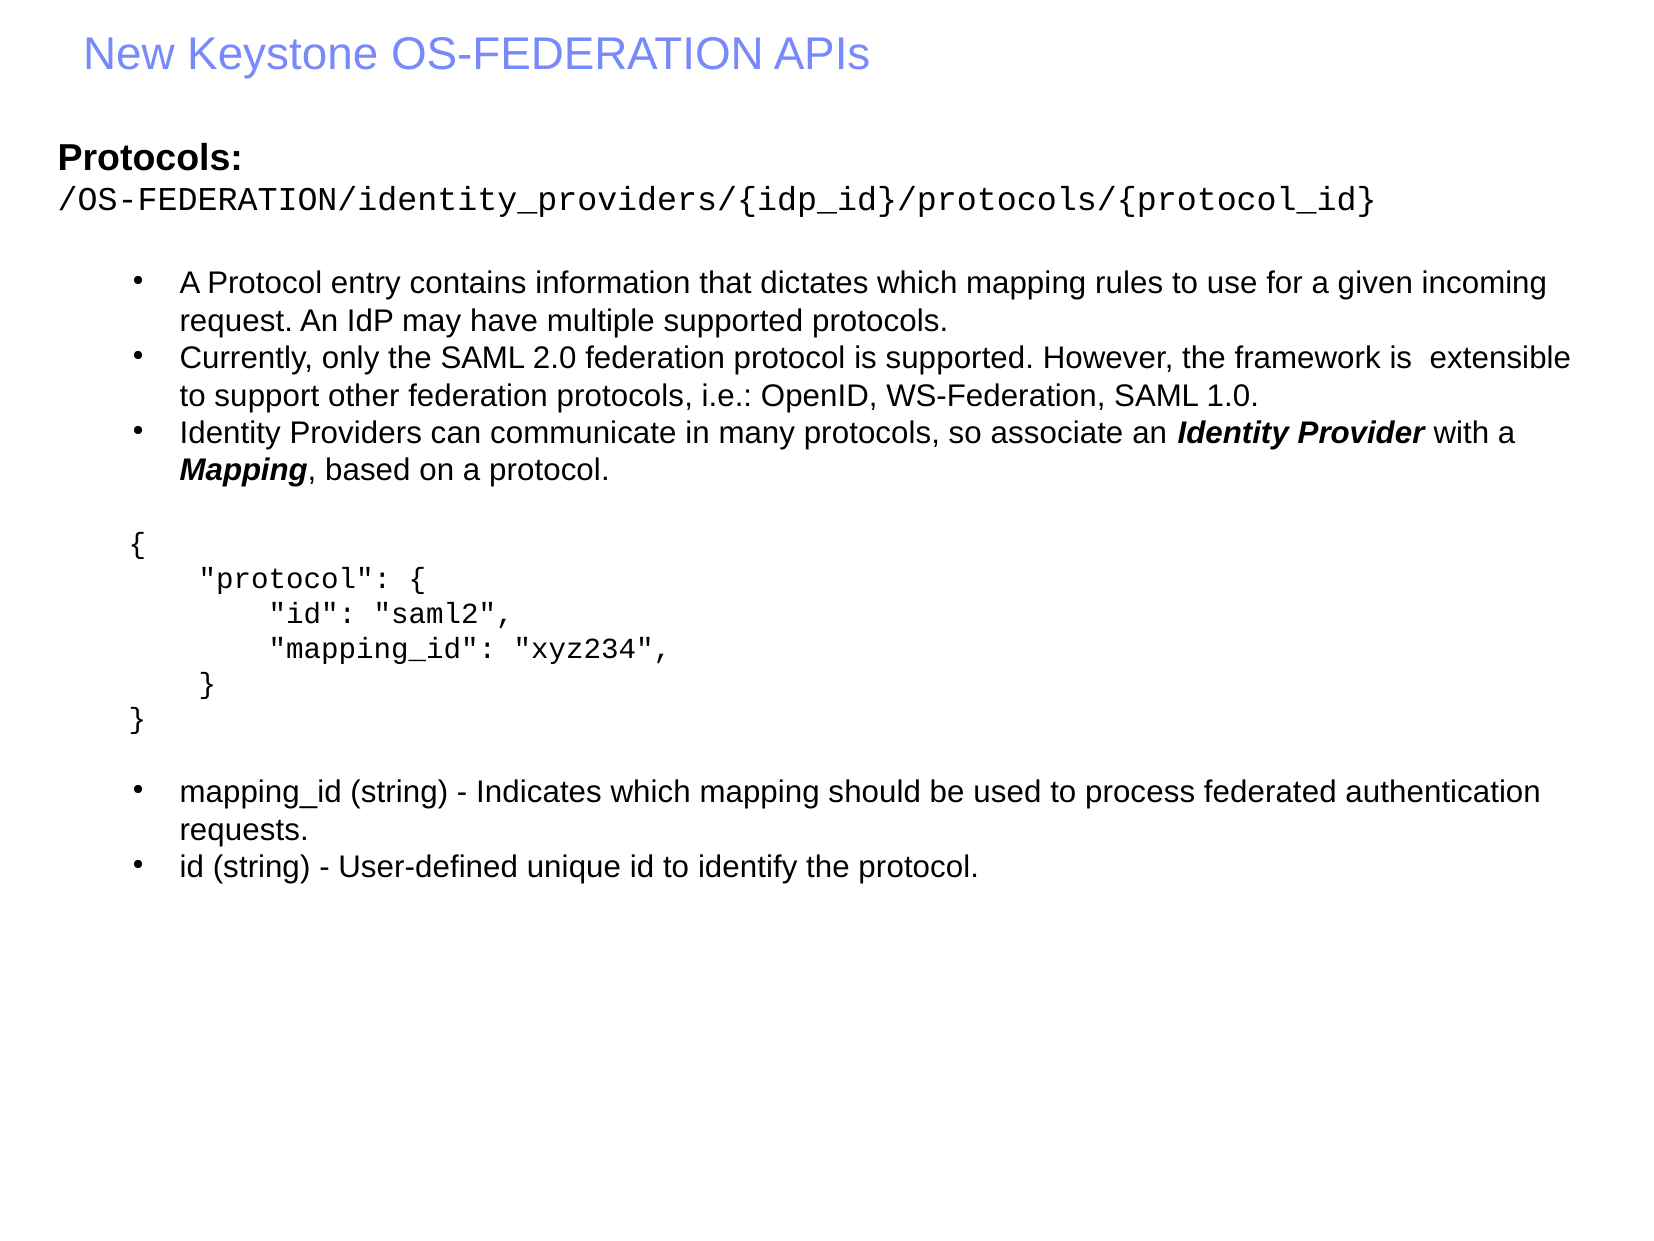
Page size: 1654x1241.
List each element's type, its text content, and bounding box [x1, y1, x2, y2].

text_box Protocols: /OS-FEDERATION/identity_providers/{idp_id}/protocols/{protocol_id} A Protocol entry contains information that dictates which mapping rules to use for a given incoming request. An IdP may have multiple supported protocols. Currently, only the SAML 2.0 federation protocol is supported. However, the framework is extensible to support other federation protocols, i.e.: OpenID, WS-Federation, SAML 1.0. Identity Providers can communicate in many protocols, so associate an Identity Provider with a Mapping, based on a protocol. { "protocol": { "id": "saml2", "mapping_id": "xyz234", } } mapping_id (string) - Indicates which mapping should be used to process federated authentication requests. id (string) - User-defined unique id to identify the protocol. [42, 124, 1613, 930]
text_box New Keystone OS-FEDERATION APIs [32, 22, 1604, 95]
